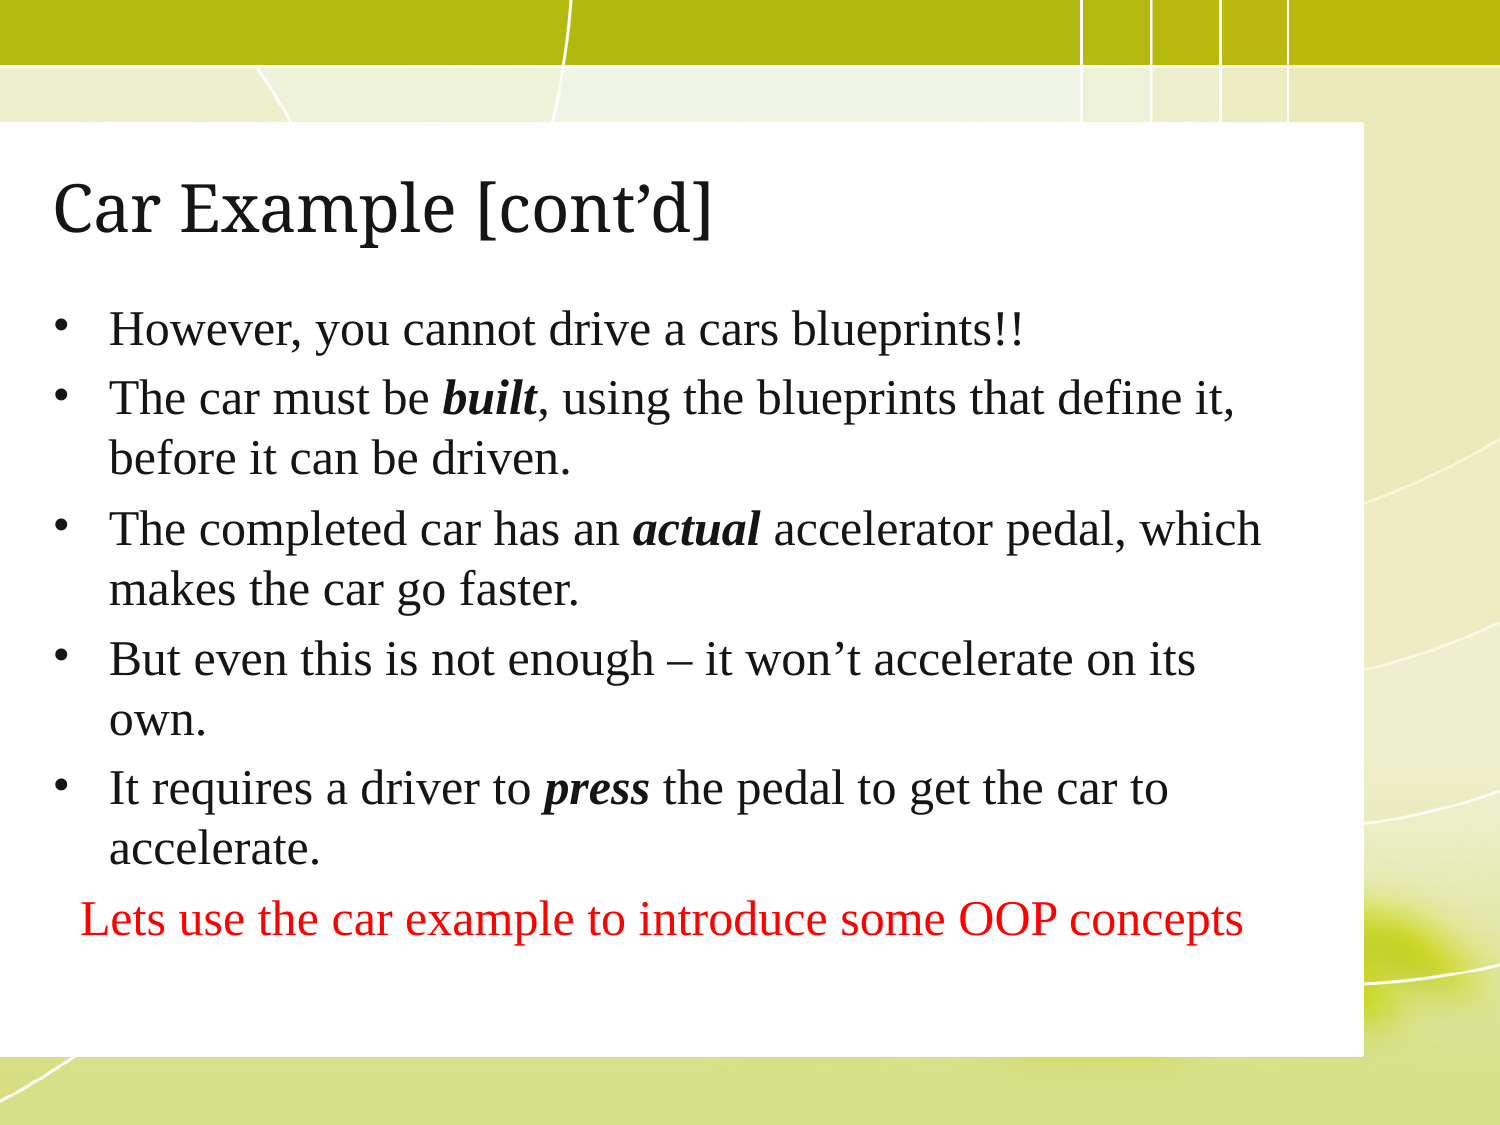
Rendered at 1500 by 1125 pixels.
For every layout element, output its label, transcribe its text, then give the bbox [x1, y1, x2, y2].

picture [0, 0, 1500, 1125]
list However, you cannot drive a cars blueprints!! The car must be built, using the blueprints that define it, before it can be driven. The completed car has an actual accelerator pedal, which makes the car go faster. But even this is not enough – it won’t accelerate on its own. It requires a driver to press the pedal to get the car to accelerate. Lets use the car example to introduce some OOP concepts [37, 287, 1288, 963]
title Car Example [cont’d] [37, 137, 1288, 275]
